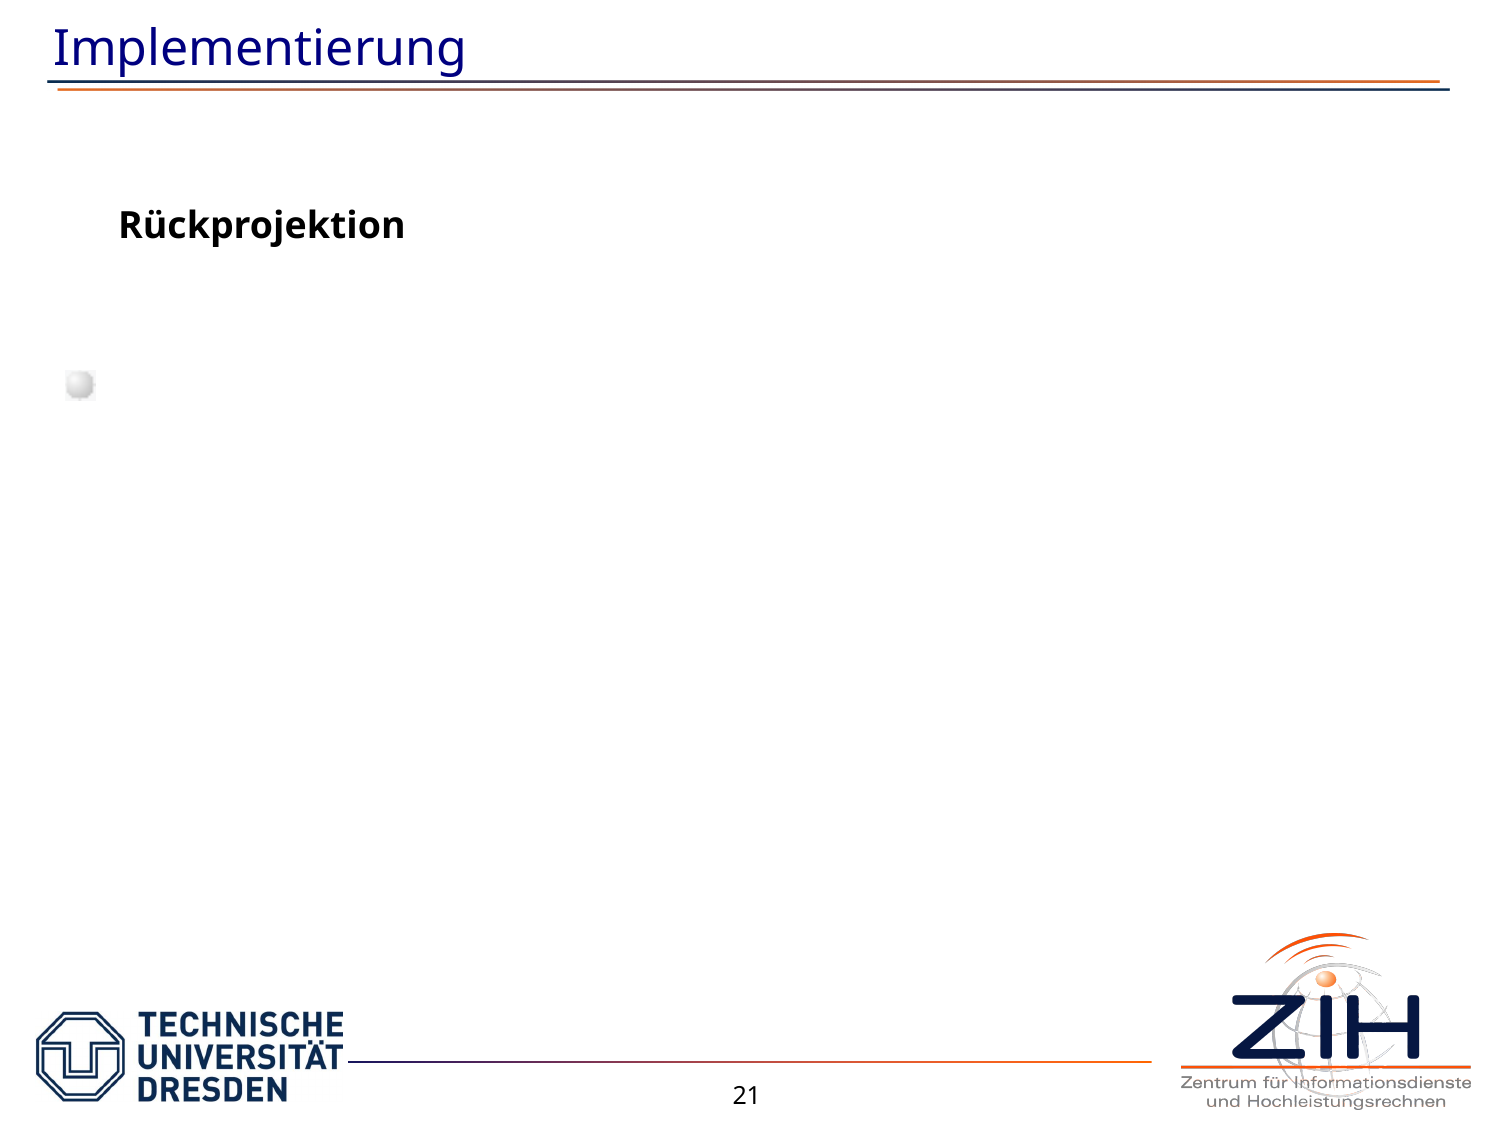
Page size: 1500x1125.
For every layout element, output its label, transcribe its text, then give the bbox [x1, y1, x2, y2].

picture [47, 80, 1450, 91]
picture [1181, 933, 1471, 1110]
title Implementierung [53, 12, 1453, 81]
picture [35, 1011, 343, 1102]
list Rückprojektion [29, 118, 1418, 771]
